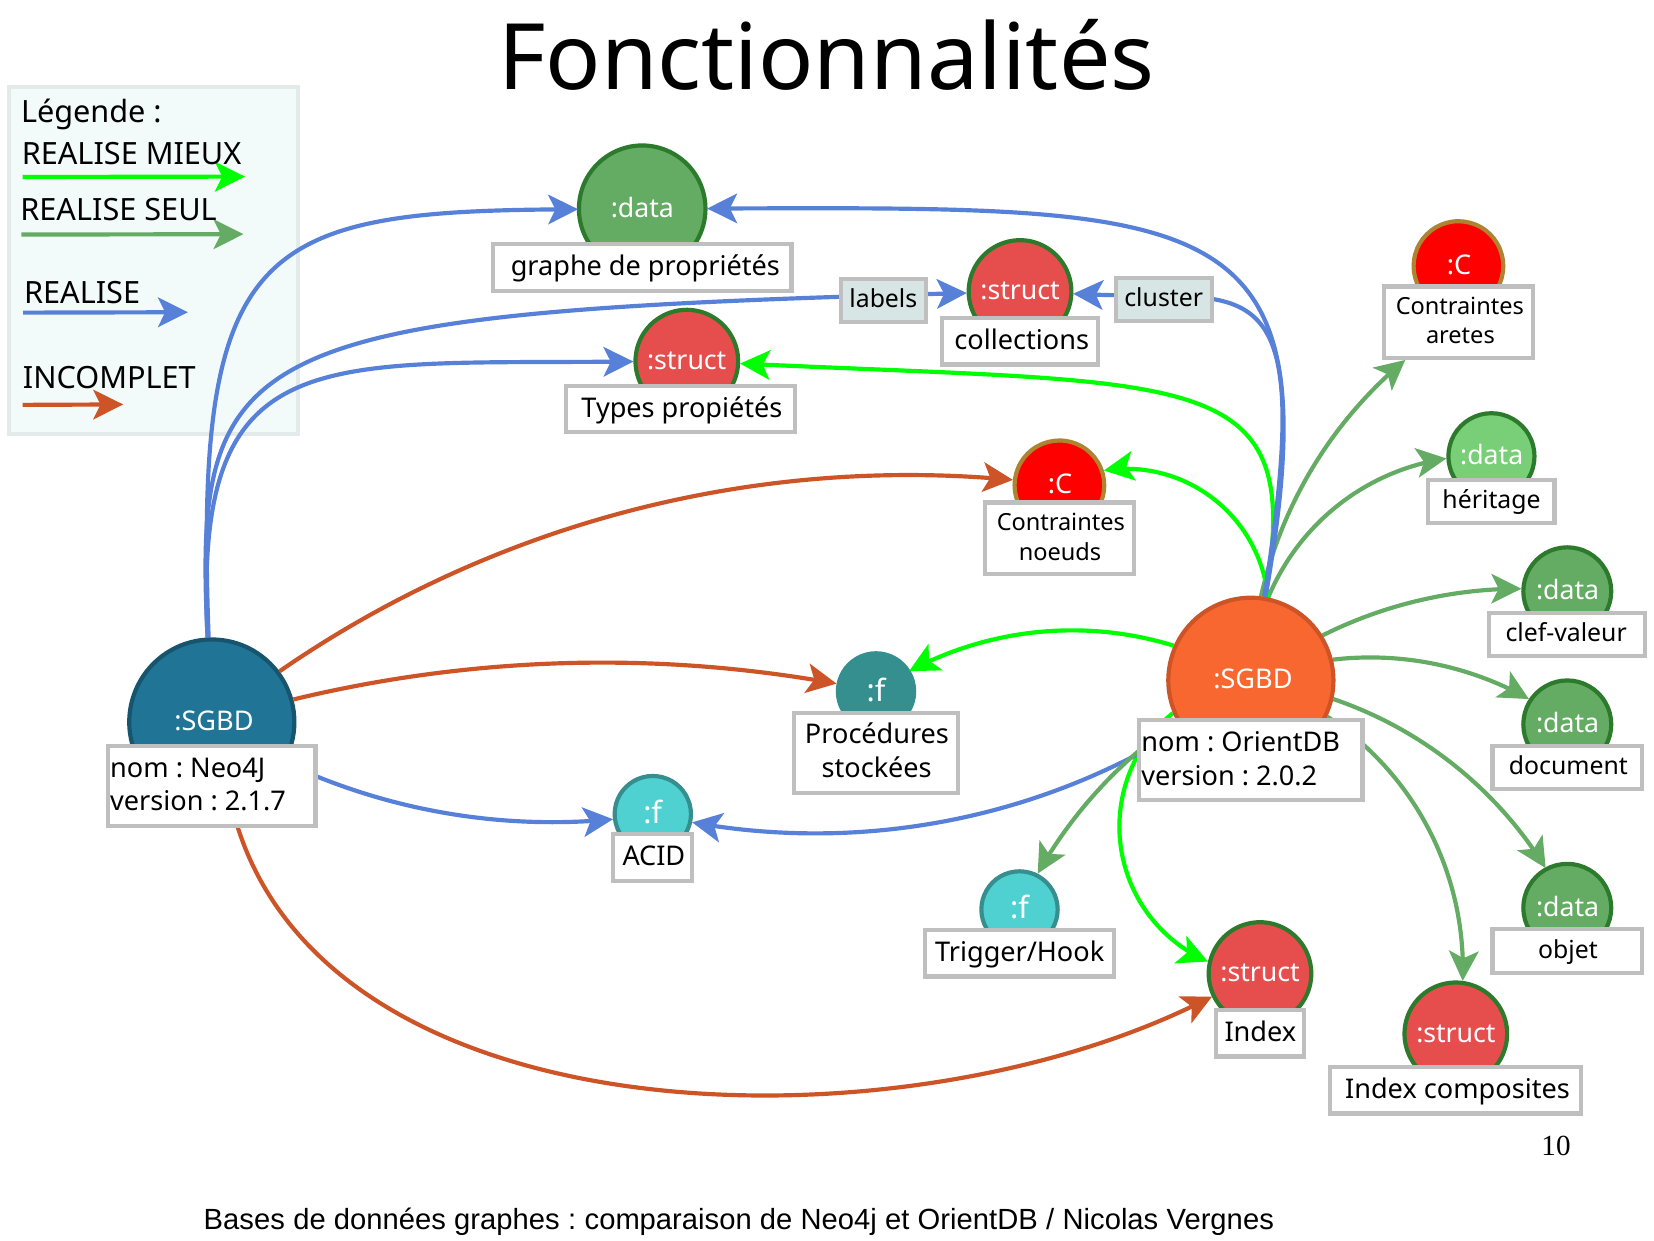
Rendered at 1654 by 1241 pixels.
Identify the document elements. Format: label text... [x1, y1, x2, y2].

title Fonctionnalités [82, 0, 1571, 82]
text_box Bases de données graphes : comparaison de Neo4j et OrientDB / Nicolas Vergnes [188, 1195, 1292, 1241]
picture [0, 82, 1654, 1117]
